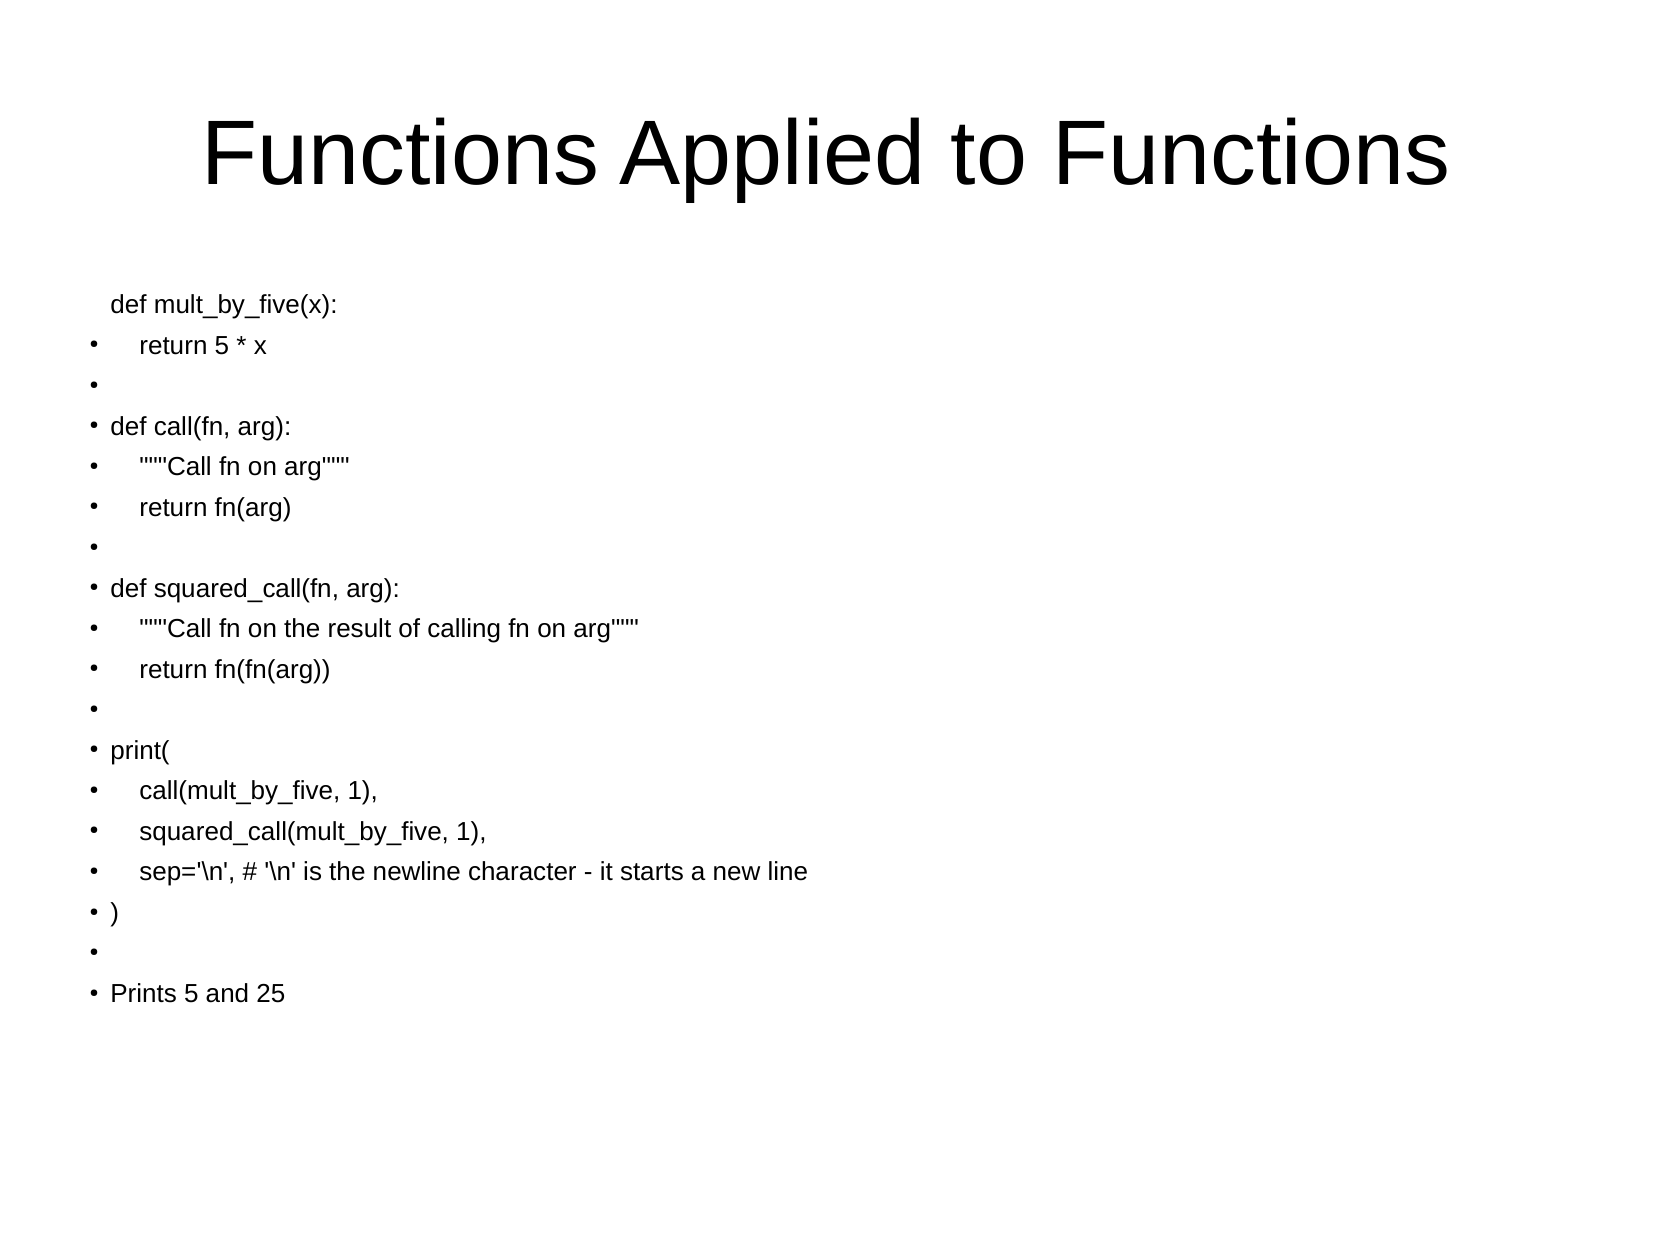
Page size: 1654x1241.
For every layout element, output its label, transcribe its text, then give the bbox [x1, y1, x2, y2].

list def mult_by_five(x): return 5 * x def call(fn, arg): """Call fn on arg""" return fn(arg) def squared_call(fn, arg): """Call fn on the result of calling fn on arg""" return fn(fn(arg)) print( call(mult_by_five, 1), squared_call(mult_by_five, 1), sep='\n', # '\n' is the newline character - it starts a new line ) Prints 5 and 25 [82, 290, 1571, 1010]
title Functions Applied to Functions [82, 49, 1571, 257]
